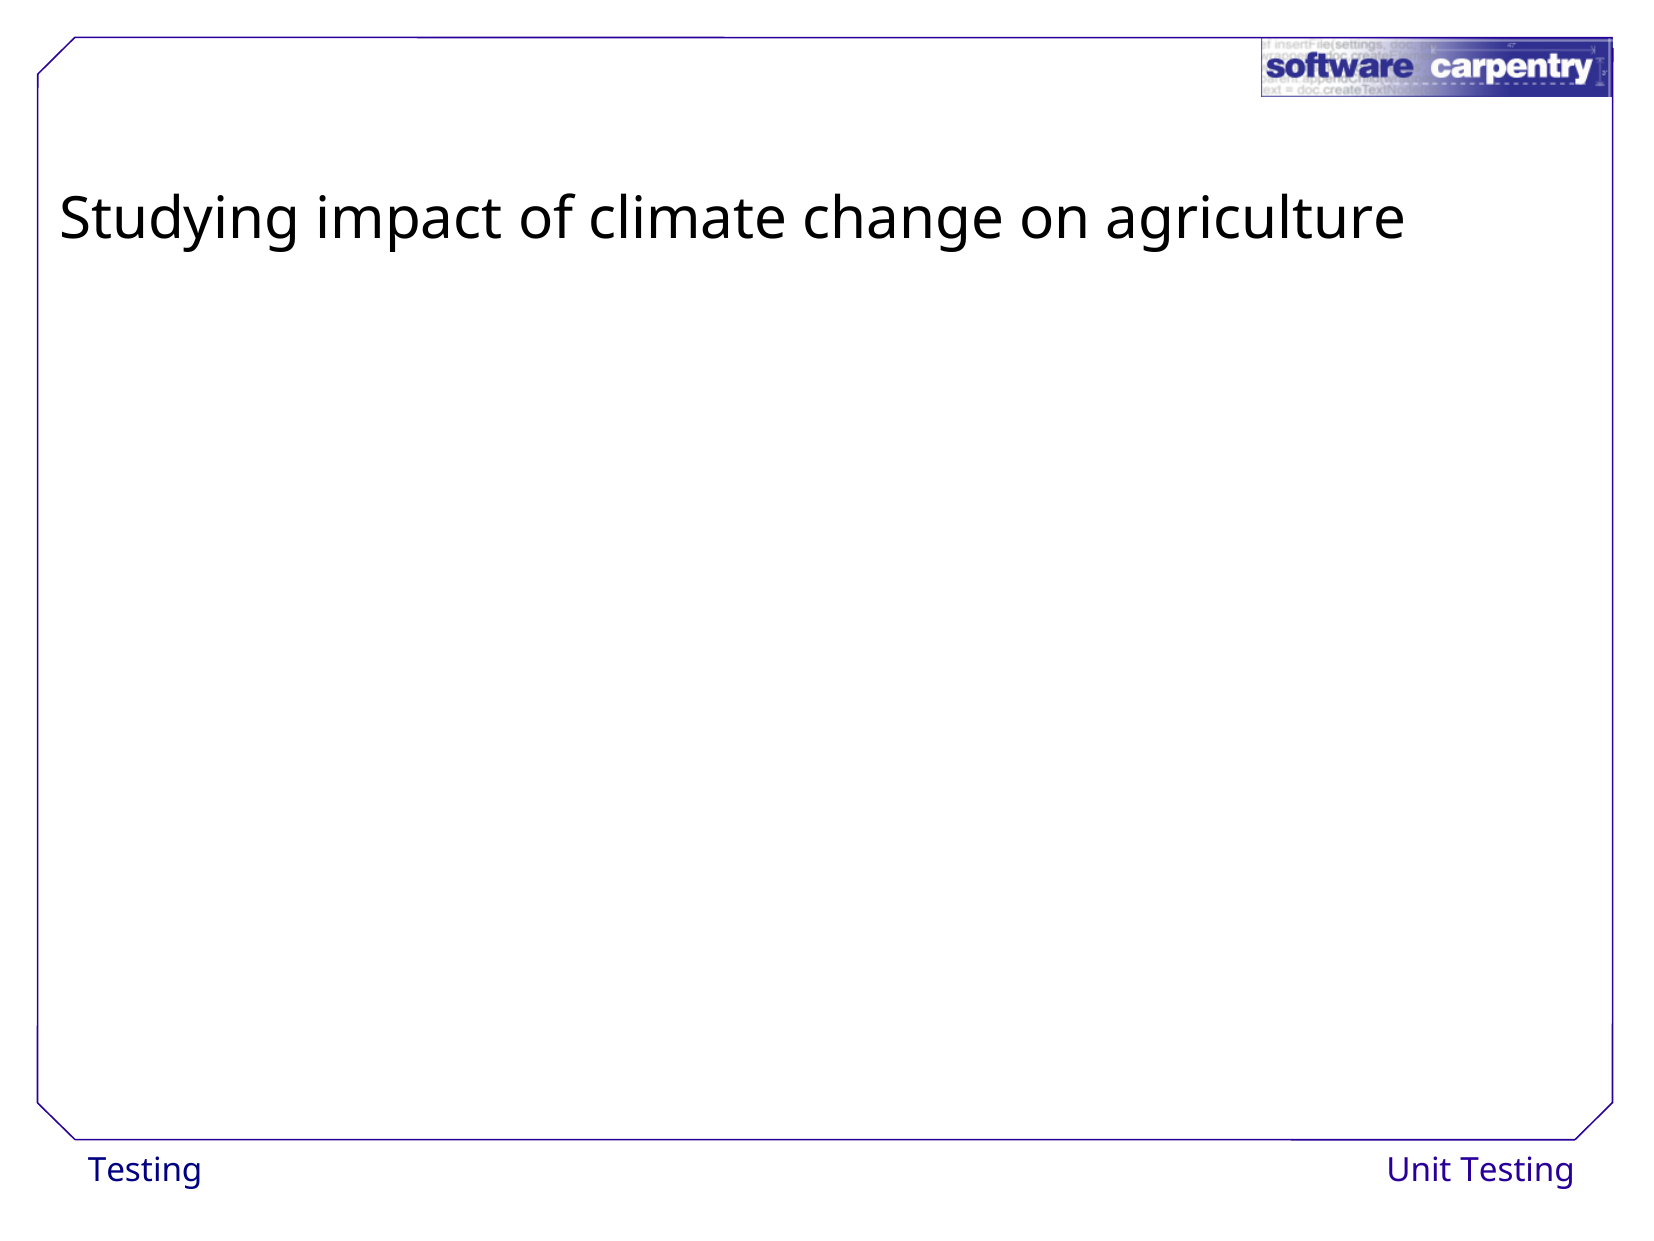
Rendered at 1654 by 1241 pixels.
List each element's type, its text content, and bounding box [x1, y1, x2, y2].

text_box Studying impact of climate change on agriculture [44, 138, 1572, 259]
picture [1261, 39, 1613, 97]
